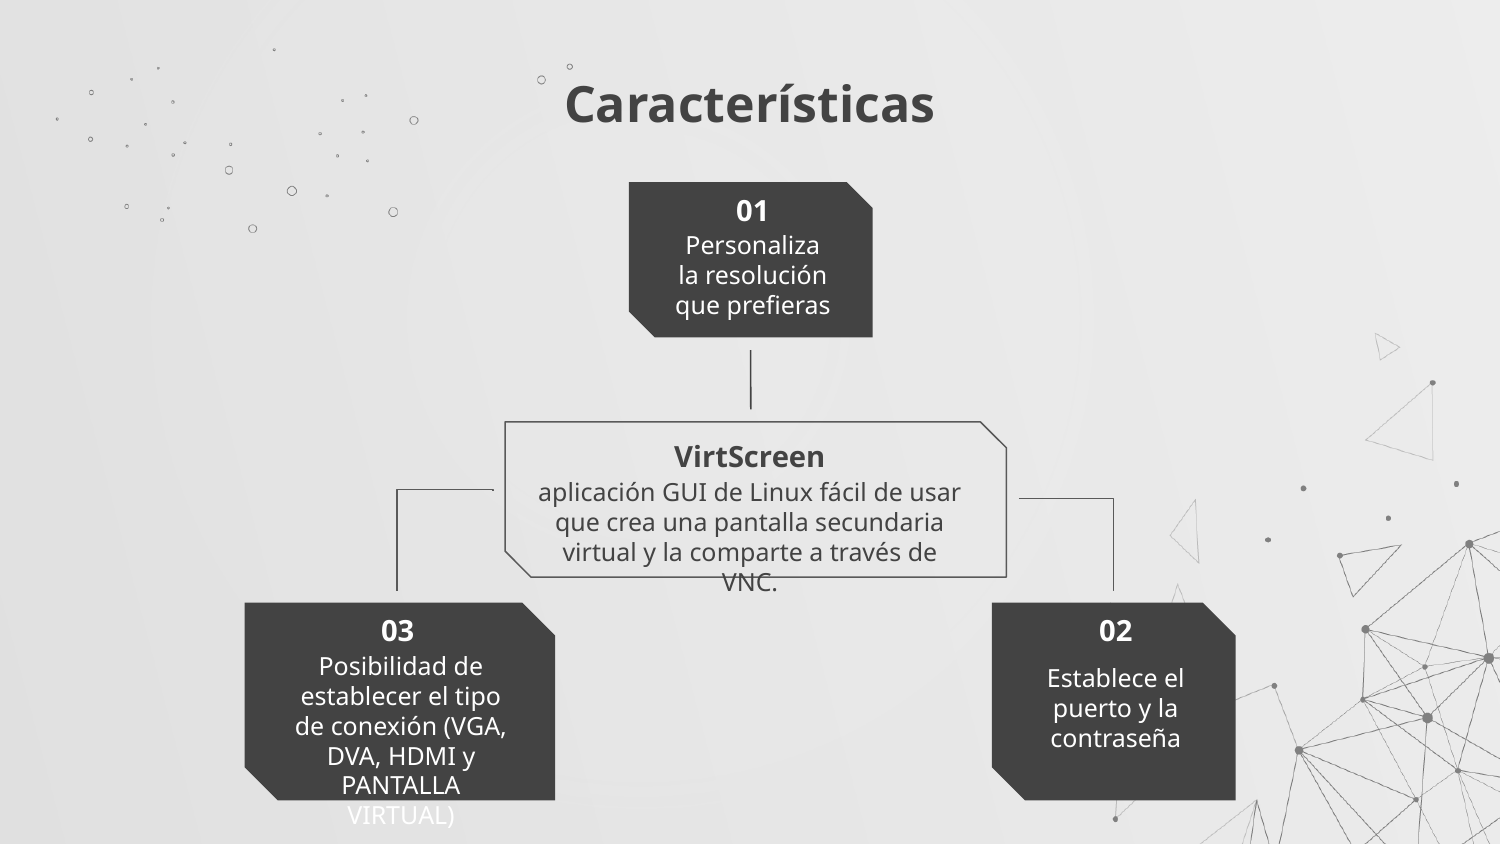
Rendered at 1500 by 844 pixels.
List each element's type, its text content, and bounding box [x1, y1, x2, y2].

text_box VirtScreen [632, 423, 868, 461]
text_box 03 [386, 623, 392, 635]
text_box 03 [280, 598, 516, 635]
text_box aplicación GUI de Linux fácil de usar que crea una pantalla secundaria virtual y la comparte a través de VNC. [523, 461, 977, 597]
text_box [628, 182, 873, 338]
text_box 02 [998, 598, 1234, 663]
text_box [244, 602, 280, 801]
text_box 01 [741, 203, 747, 214]
text_box 01 [635, 177, 871, 243]
text_box Personaliza la resolución que prefieras [657, 214, 849, 317]
text_box Establece el puerto y la contraseña [1020, 647, 1212, 750]
picture [0, 0, 1500, 844]
text_box [516, 602, 556, 801]
title Características [322, 57, 1178, 214]
text_box [991, 602, 1236, 801]
text_box Posibilidad de establecer el tipo de conexión (VGA, DVA, HDMI y PANTALLA VIRTUAL) [279, 635, 523, 801]
